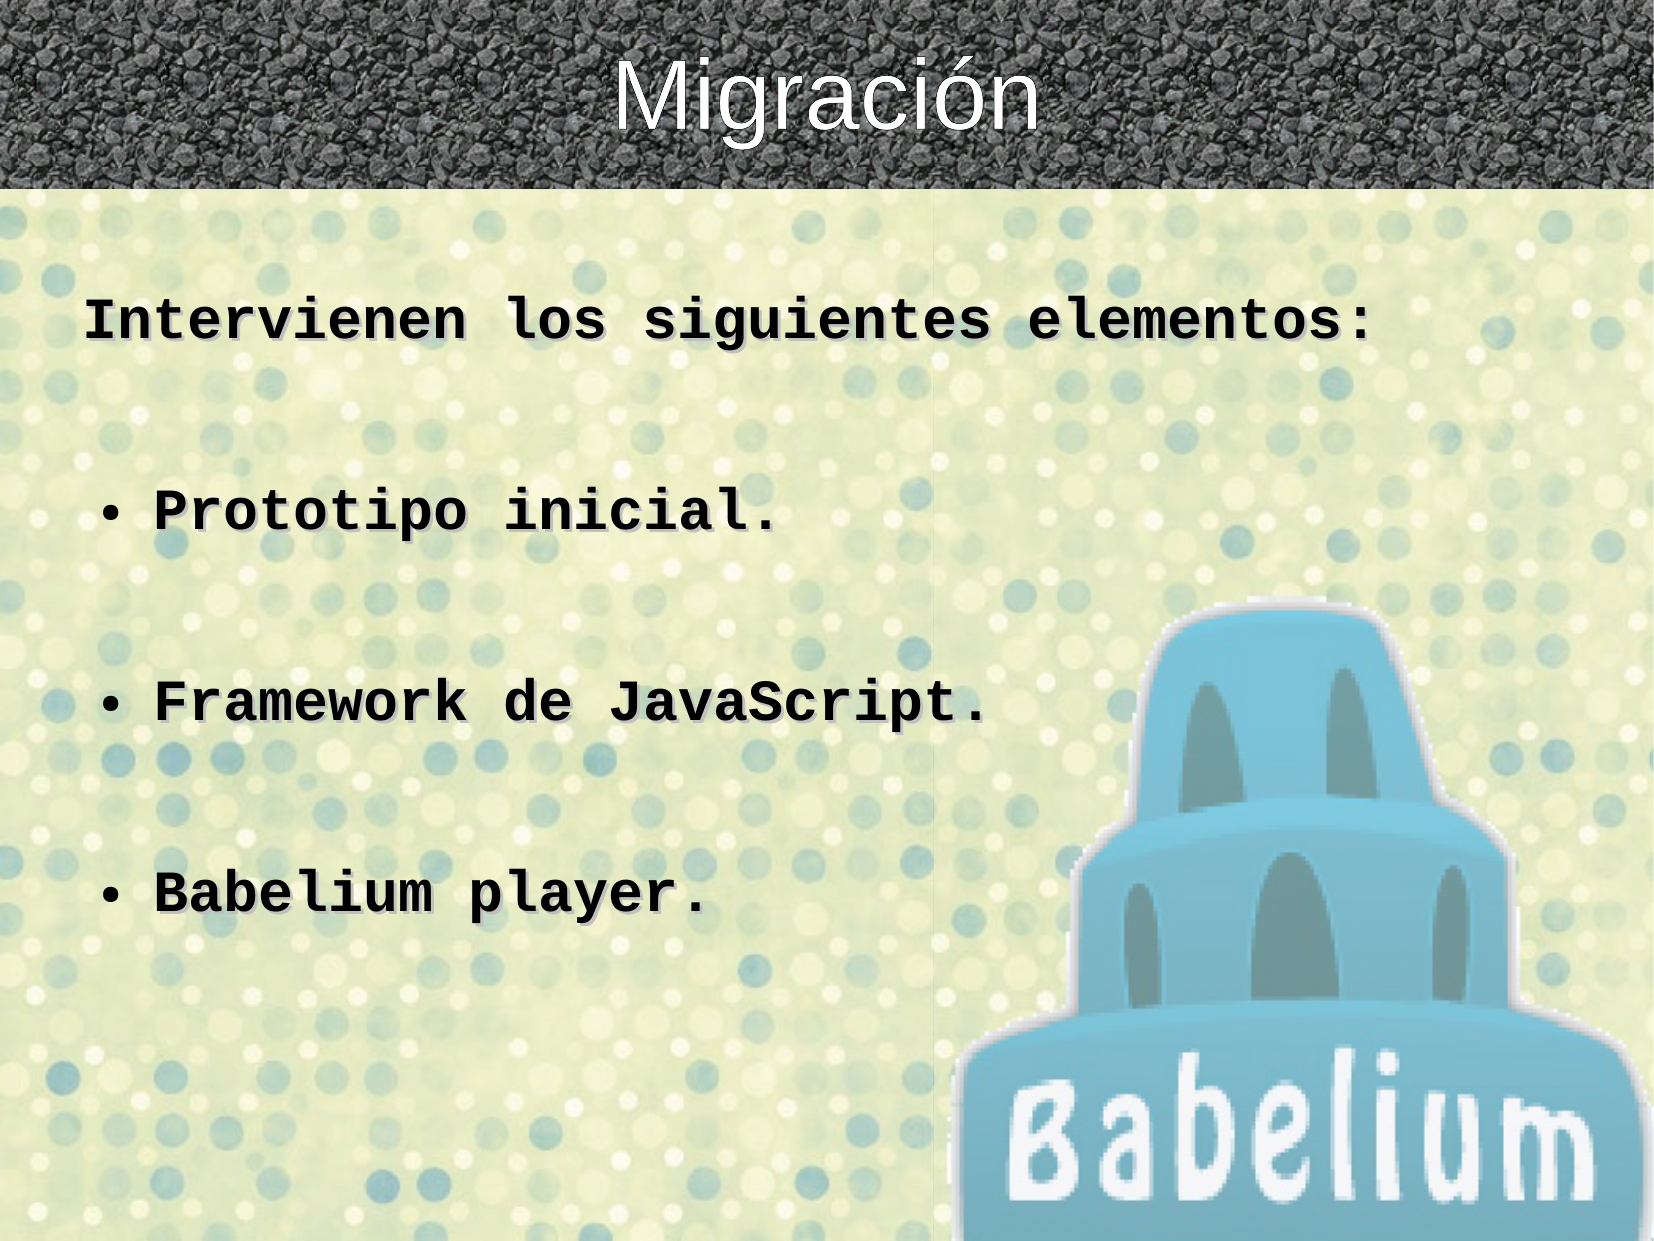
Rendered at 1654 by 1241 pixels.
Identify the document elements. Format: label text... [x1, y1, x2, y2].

list Intervienen los siguientes elementos: Prototipo inicial. Framework de JavaScript. Babelium player. [82, 290, 1571, 1010]
picture [0, 189, 1654, 1241]
title Migración [0, 0, 1654, 189]
